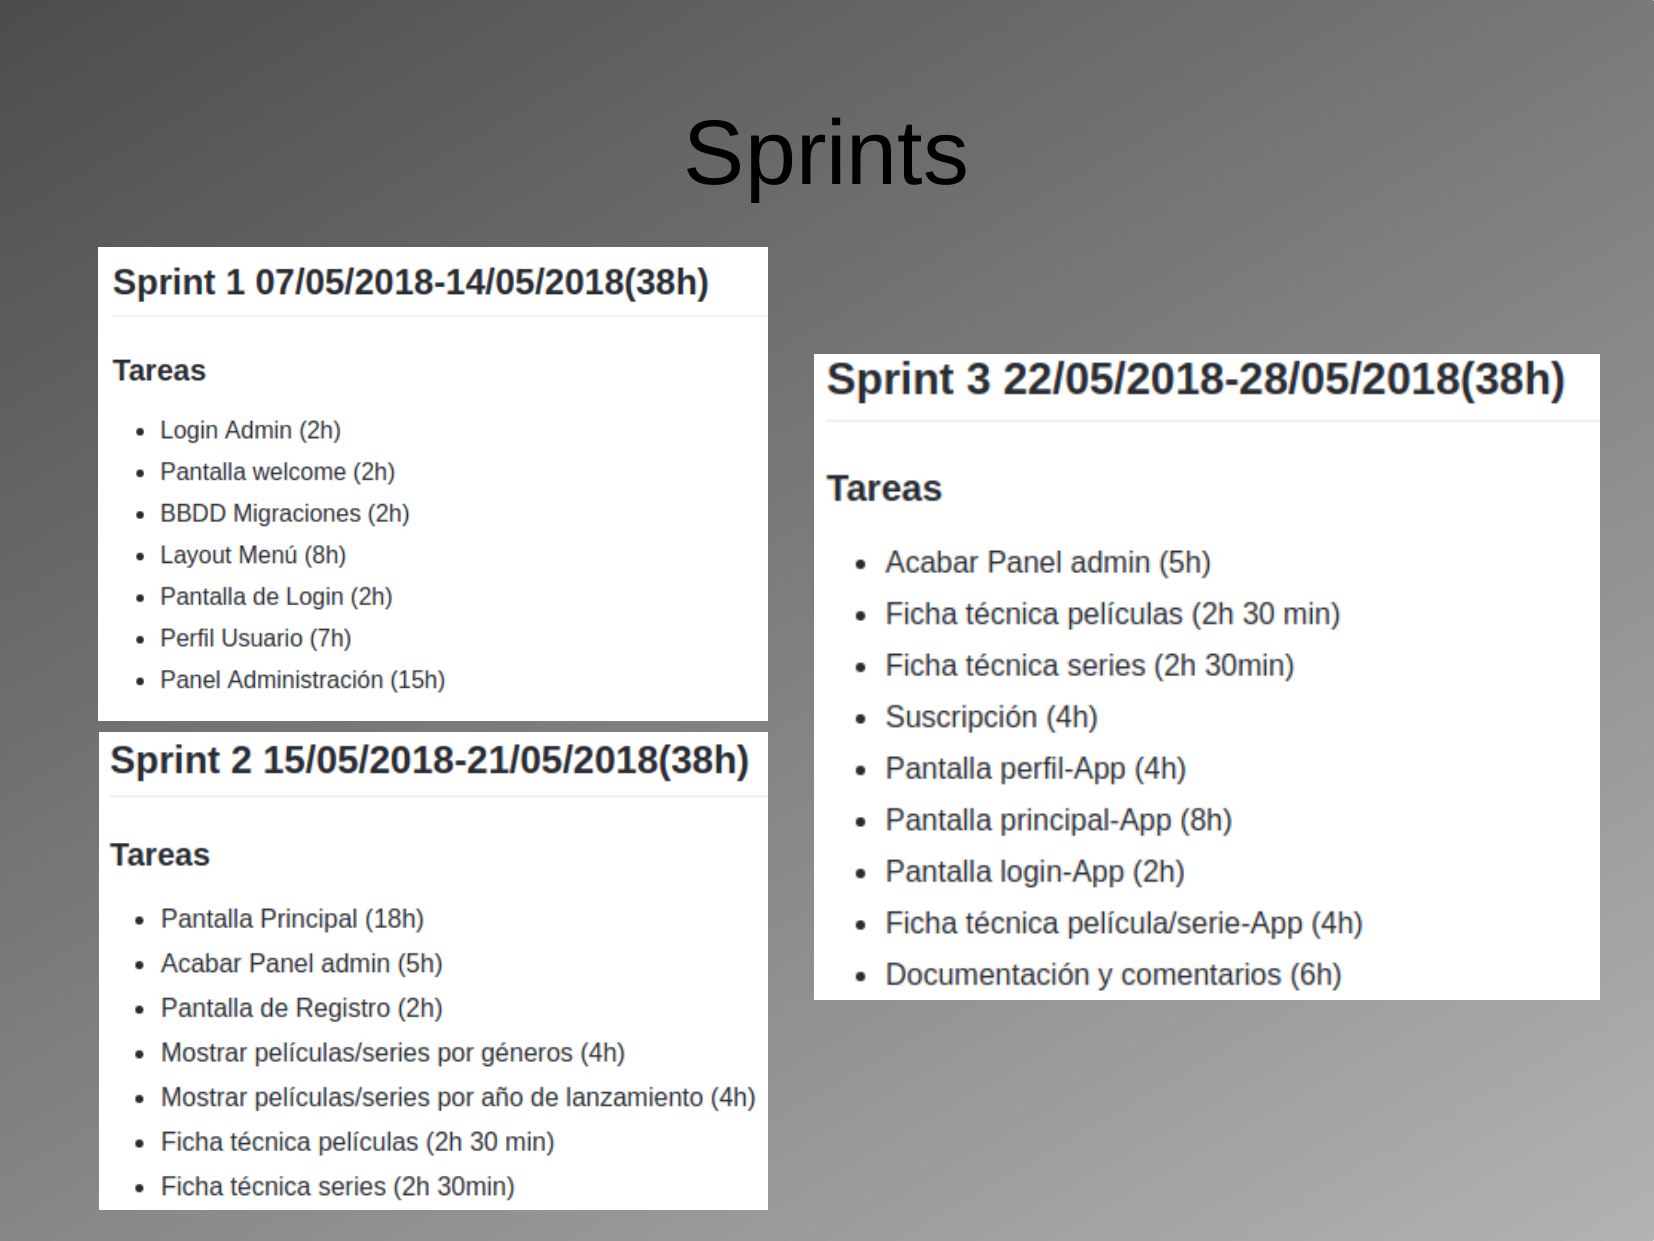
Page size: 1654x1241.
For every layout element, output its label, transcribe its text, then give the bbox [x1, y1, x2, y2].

picture [814, 354, 1600, 1000]
title Sprints [82, 49, 1571, 257]
picture [99, 732, 768, 1210]
picture [98, 247, 768, 721]
